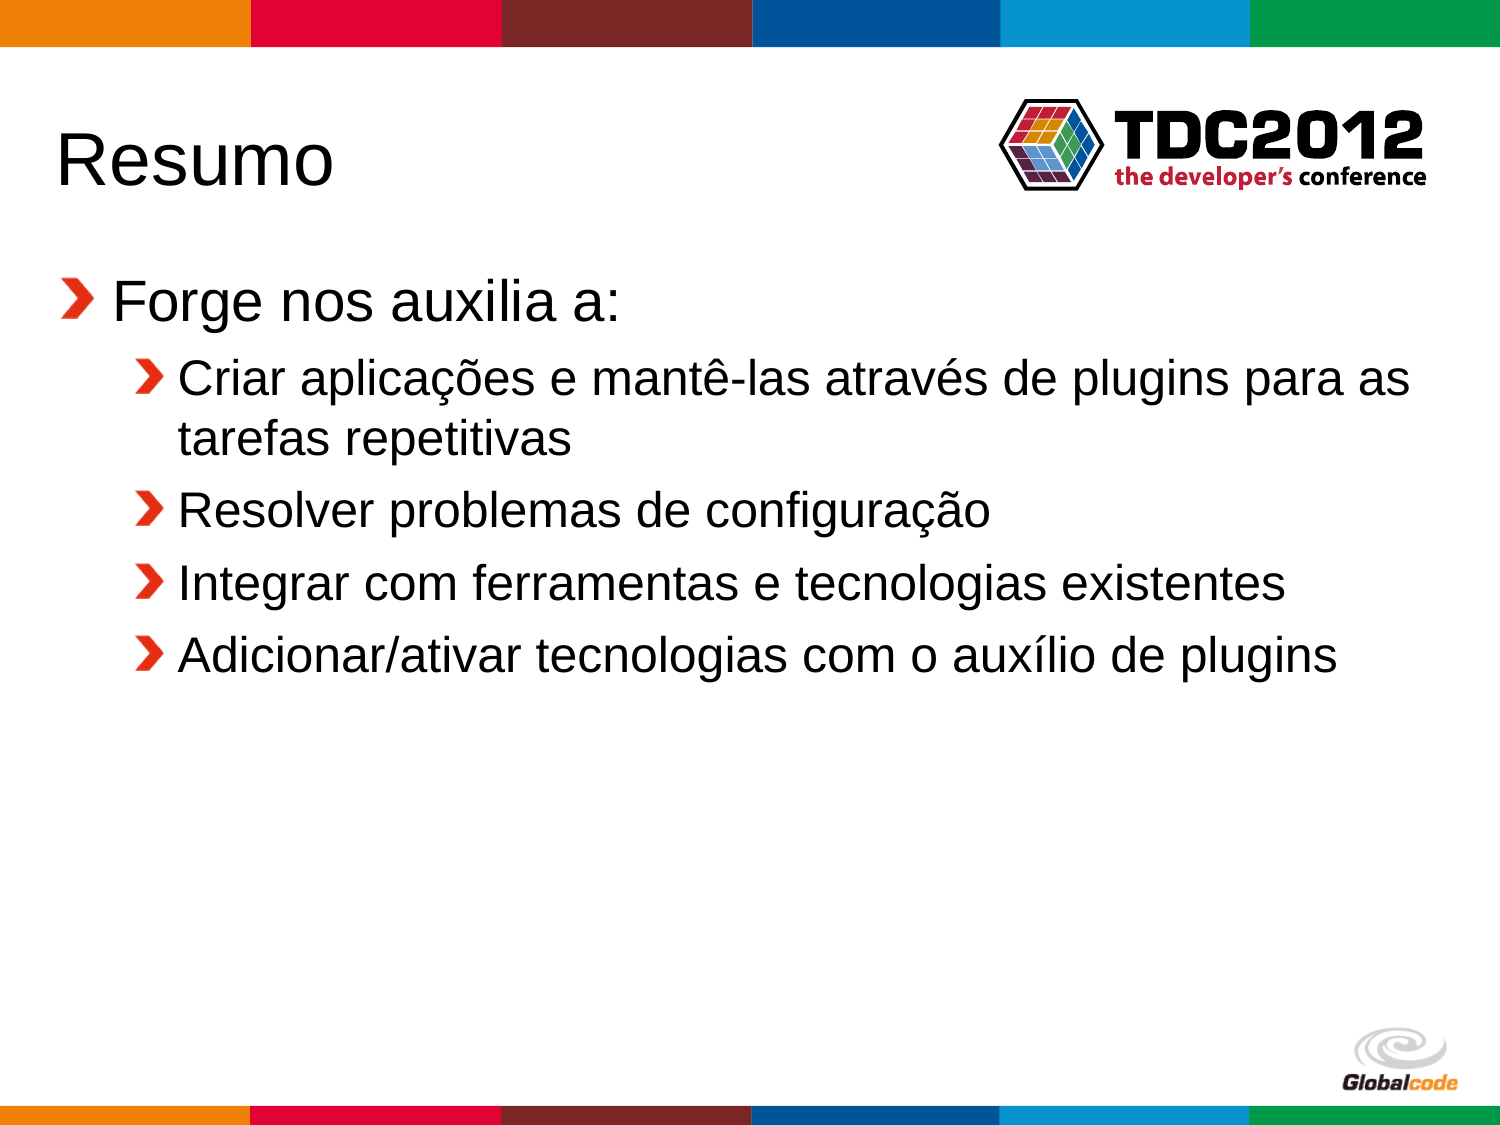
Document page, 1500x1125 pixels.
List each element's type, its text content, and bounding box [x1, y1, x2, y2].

picture [1340, 999, 1459, 1105]
title Resumo [41, 57, 975, 254]
list Forge nos auxilia a: Criar aplicações e mantê-las através de plugins para as tarefas repetitivas Resolver problemas de configuração Integrar com ferramentas e tecnologias existentes Adicionar/ativar tecnologias com o auxílio de plugins [41, 255, 1459, 998]
